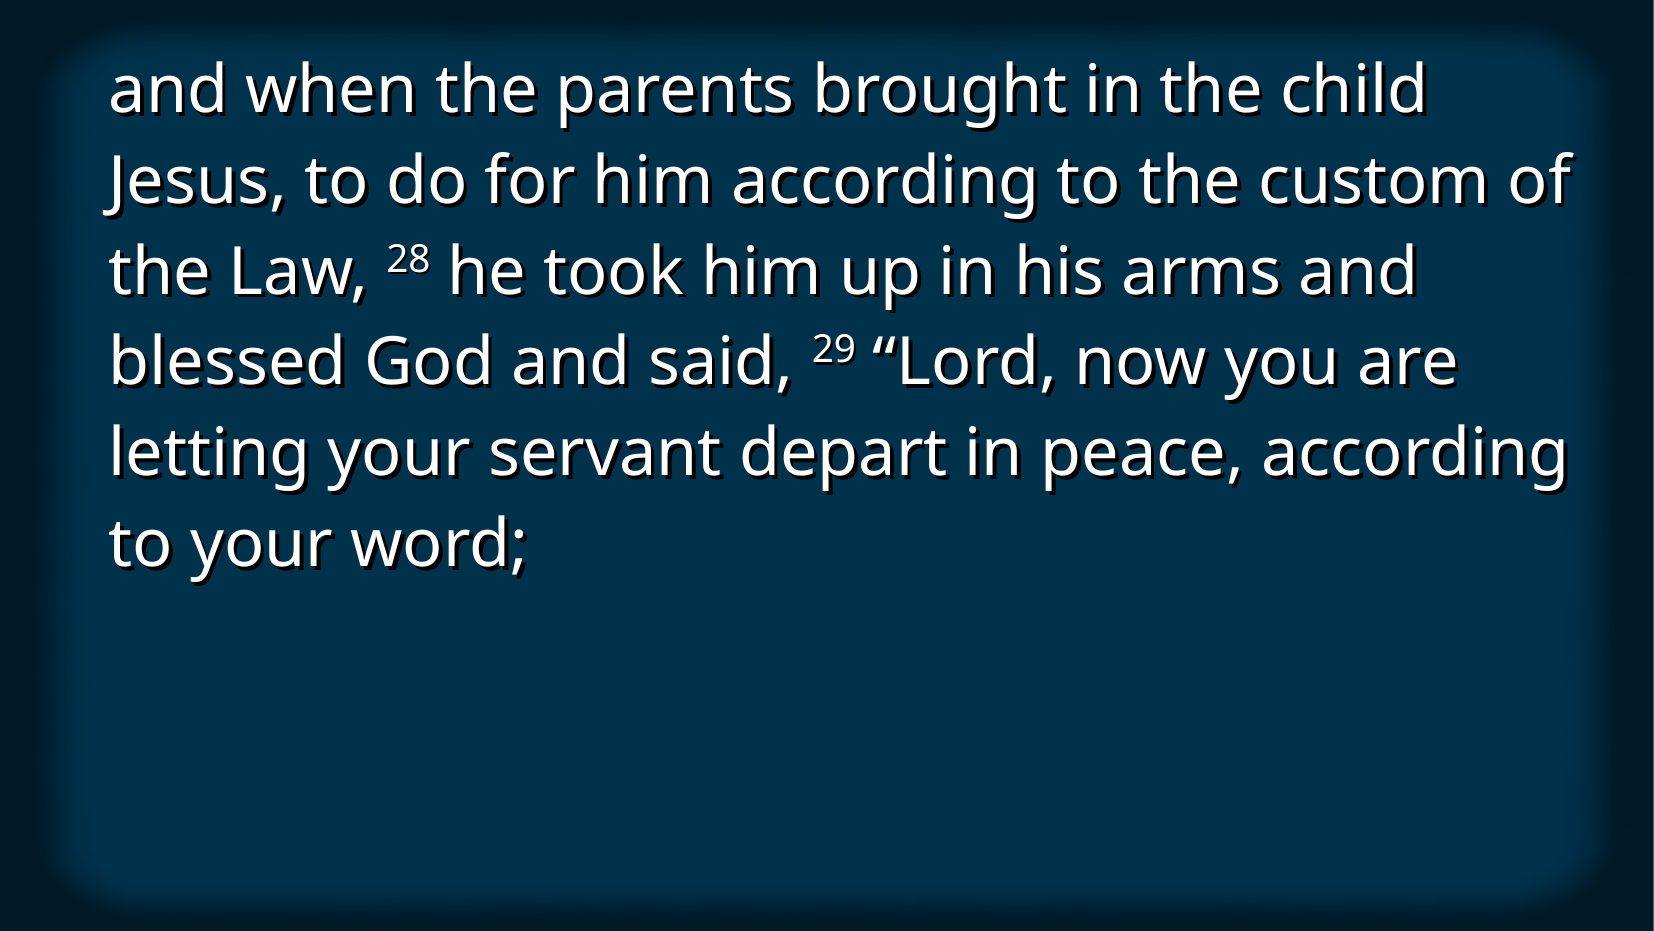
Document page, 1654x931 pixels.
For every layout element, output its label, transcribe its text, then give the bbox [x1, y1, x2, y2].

text_box and when the parents brought in the child Jesus, to do for him according to the custom of the Law, 28 he took him up in his arms and blessed God and said, 29 “Lord, now you are letting your servant depart in peace, according to your word; [75, 33, 1591, 493]
picture [0, 0, 1654, 931]
